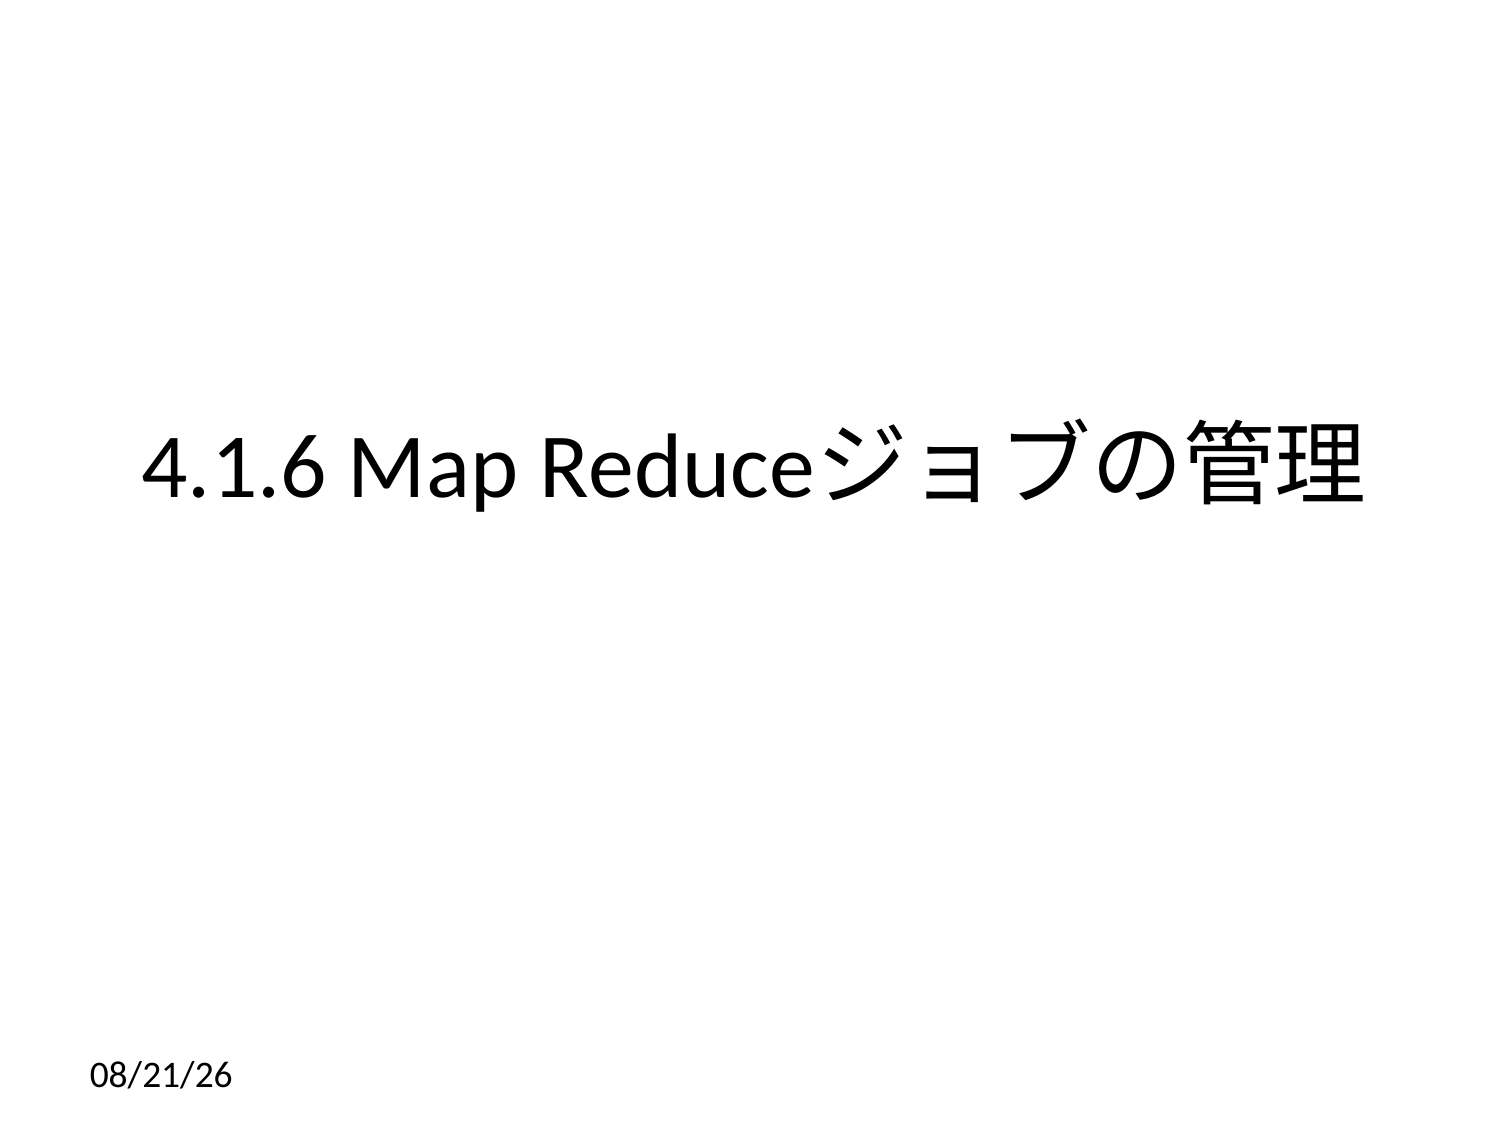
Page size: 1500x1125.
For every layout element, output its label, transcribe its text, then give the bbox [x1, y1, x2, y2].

title 4.1.6 Map Reduceジョブの管理 [79, 343, 1430, 579]
